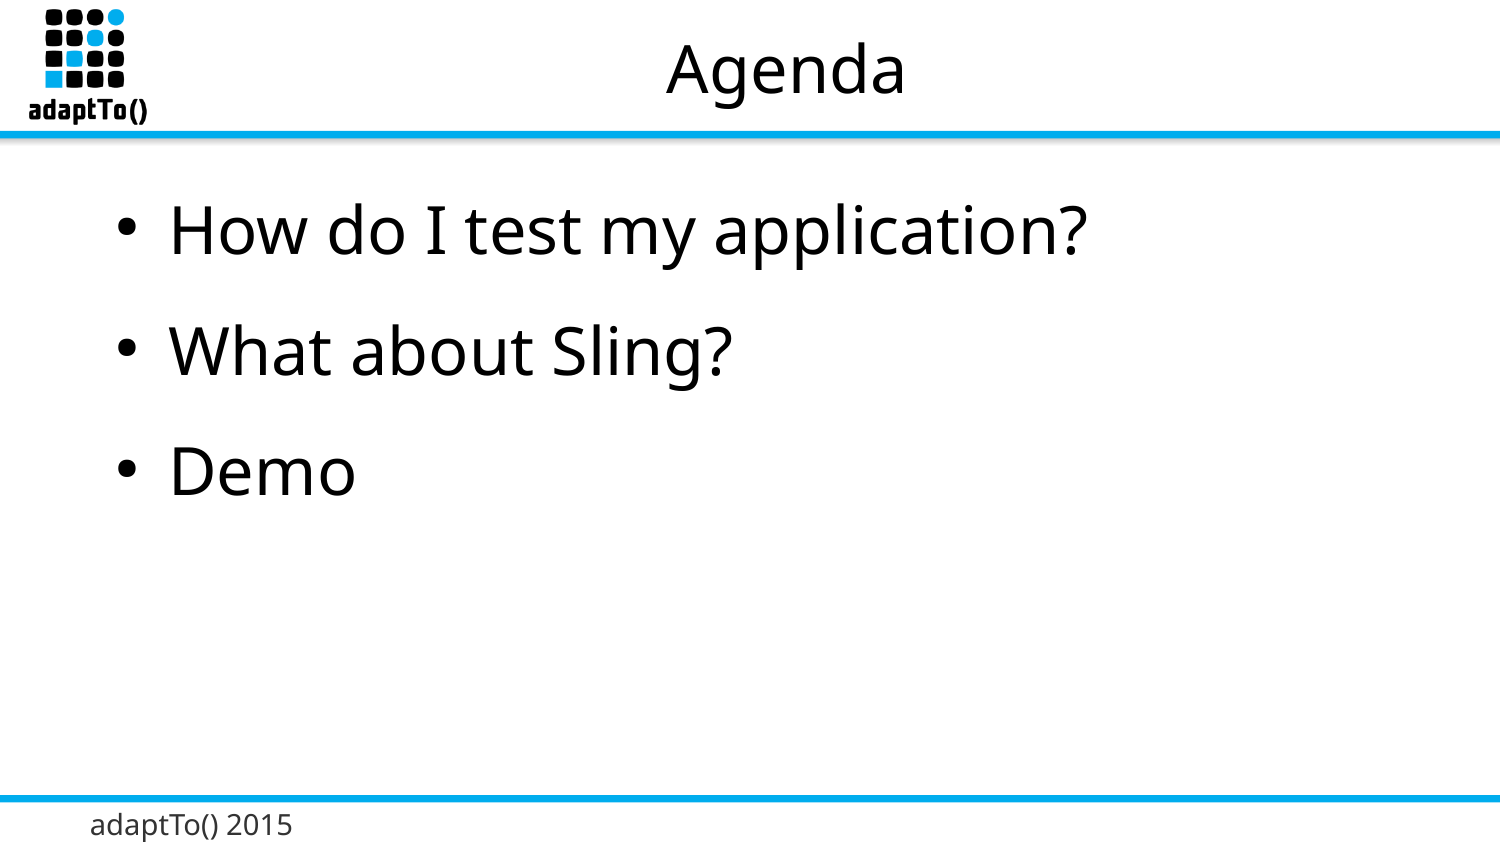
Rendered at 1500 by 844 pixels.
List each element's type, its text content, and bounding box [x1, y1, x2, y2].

picture [27, 6, 148, 126]
list How do I test my application? What about Sling? Demo [52, 183, 1447, 760]
title Agenda [150, 15, 1425, 121]
